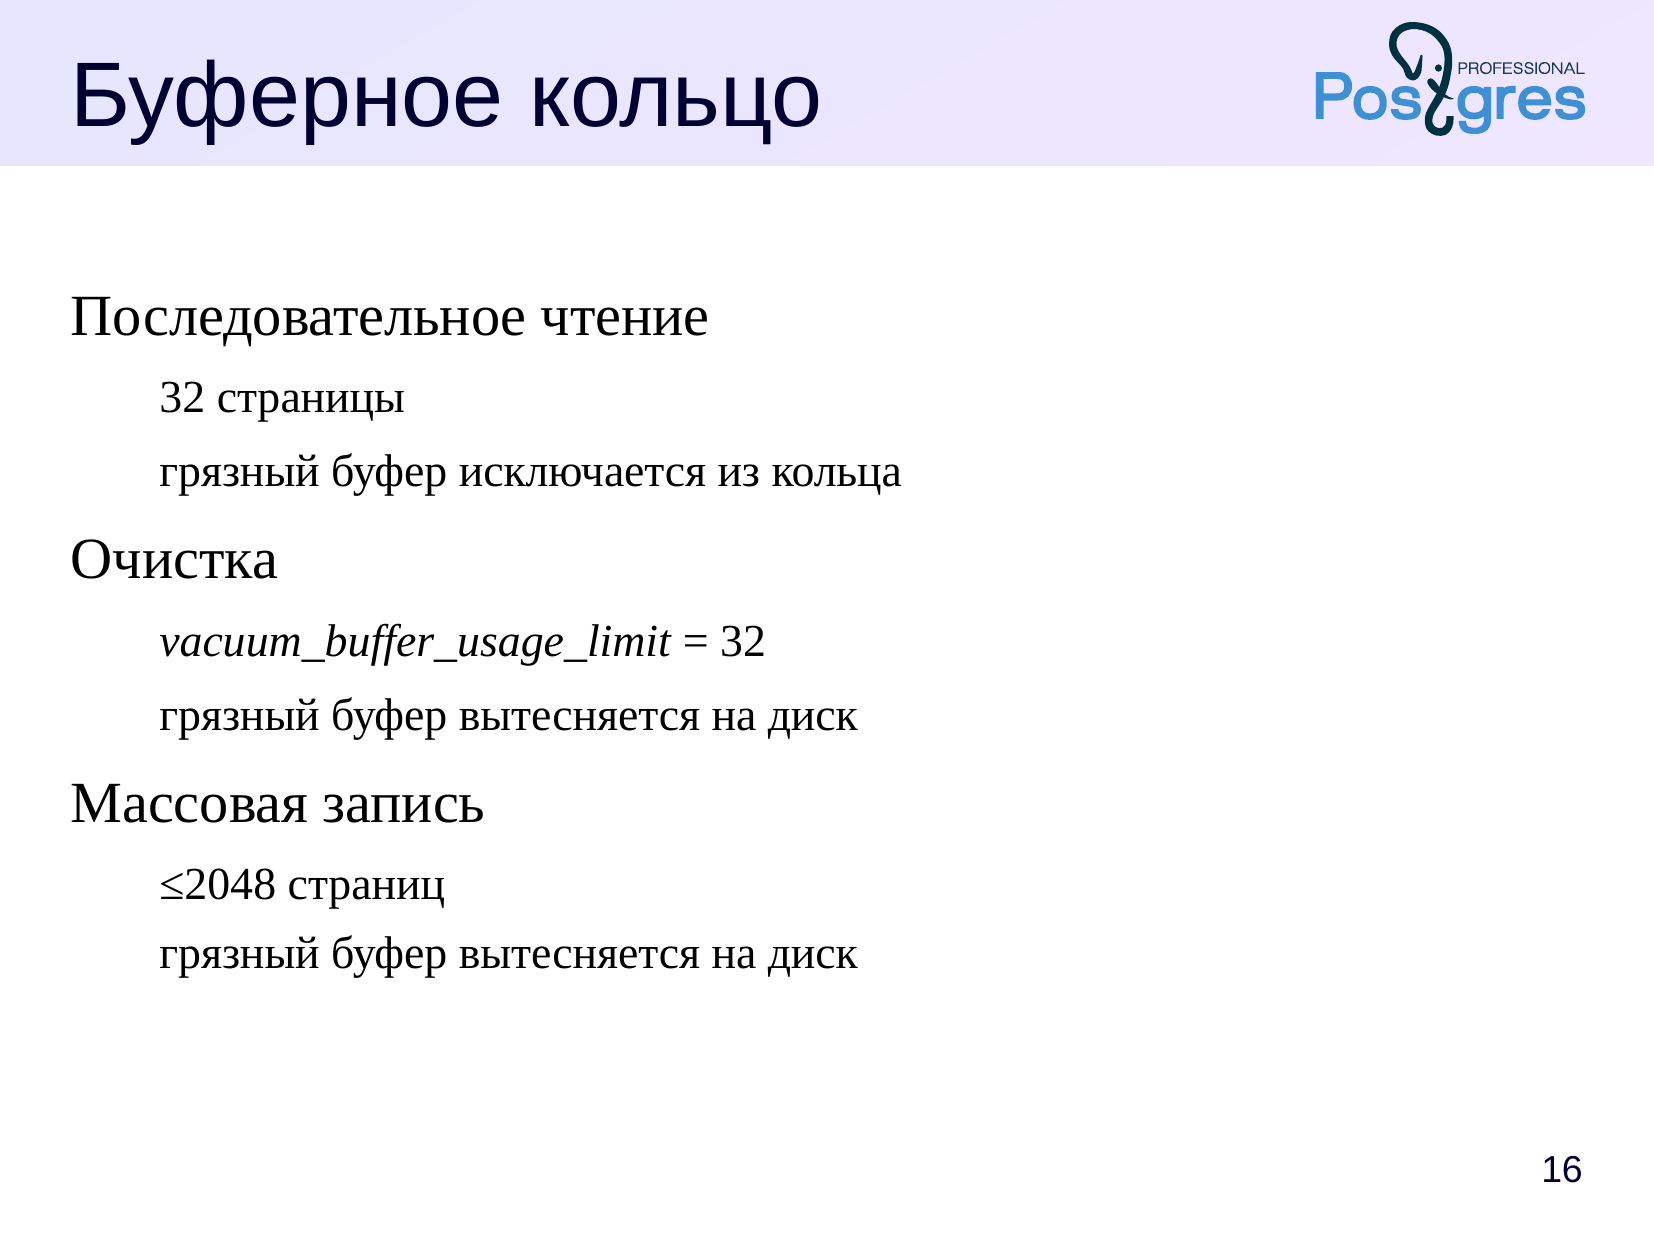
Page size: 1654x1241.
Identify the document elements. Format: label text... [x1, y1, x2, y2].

title Буферное кольцо [70, 43, 1241, 147]
list Последовательное чтение 32 страницы грязный буфер исключается из кольца Очистка vacuum_buffer_usage_limit = 32 грязный буфер вытесняется на диск Массовая запись ≤2048 страниц грязный буфер вытесняется на диск [70, 283, 1583, 1141]
